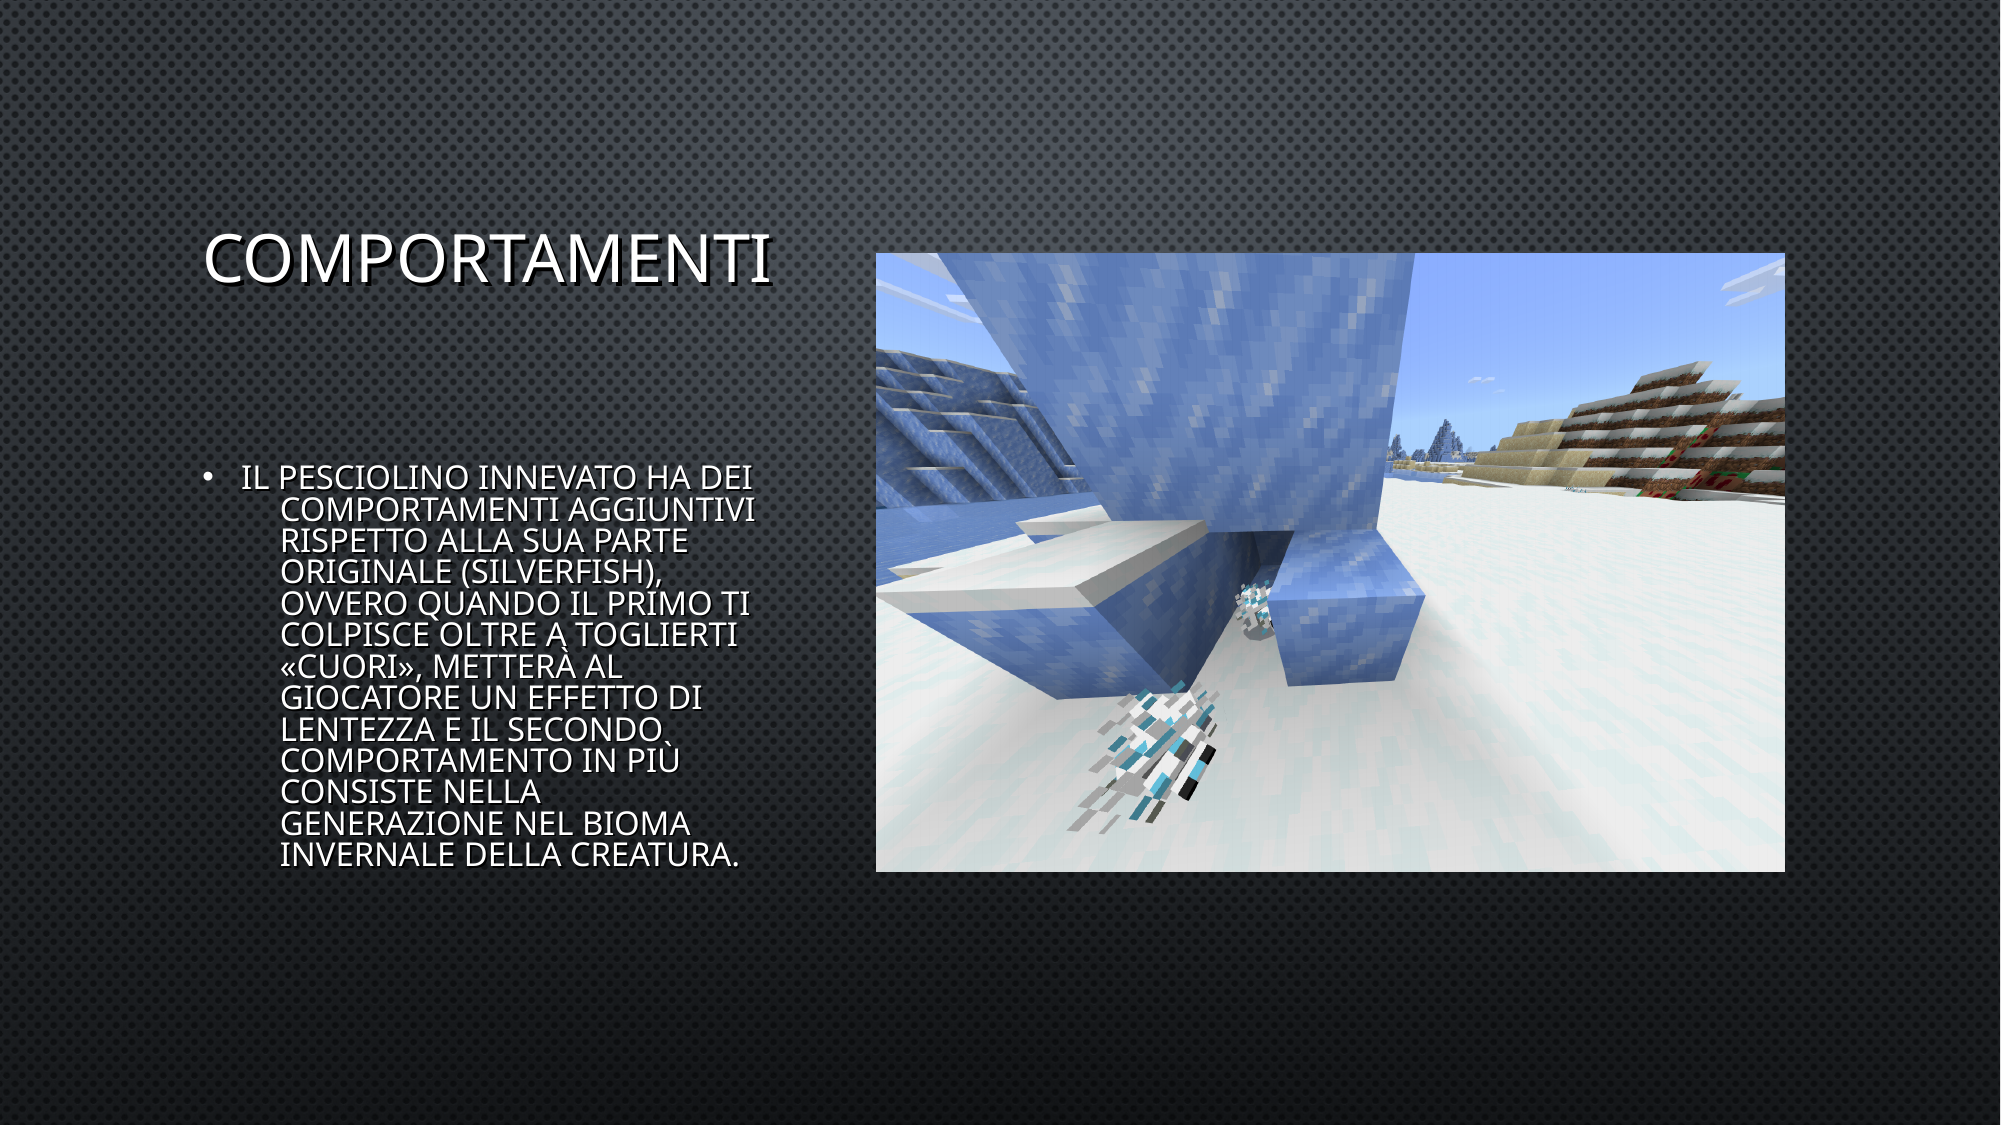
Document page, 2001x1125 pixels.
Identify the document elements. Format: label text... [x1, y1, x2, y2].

list Il pesciolino innevato ha dei comportamenti aggiuntivi rispetto alla sua parte originale (silverfish), ovvero quando il primo ti colpisce oltre a toglierti «cuori», metterà al giocatore un effetto di lentezza e il secondo comportamento in più consiste nella generazione nel bioma invernale della creatura. [187, 412, 773, 925]
title COMPOrtamenti [187, 99, 1813, 413]
picture [876, 253, 1785, 872]
